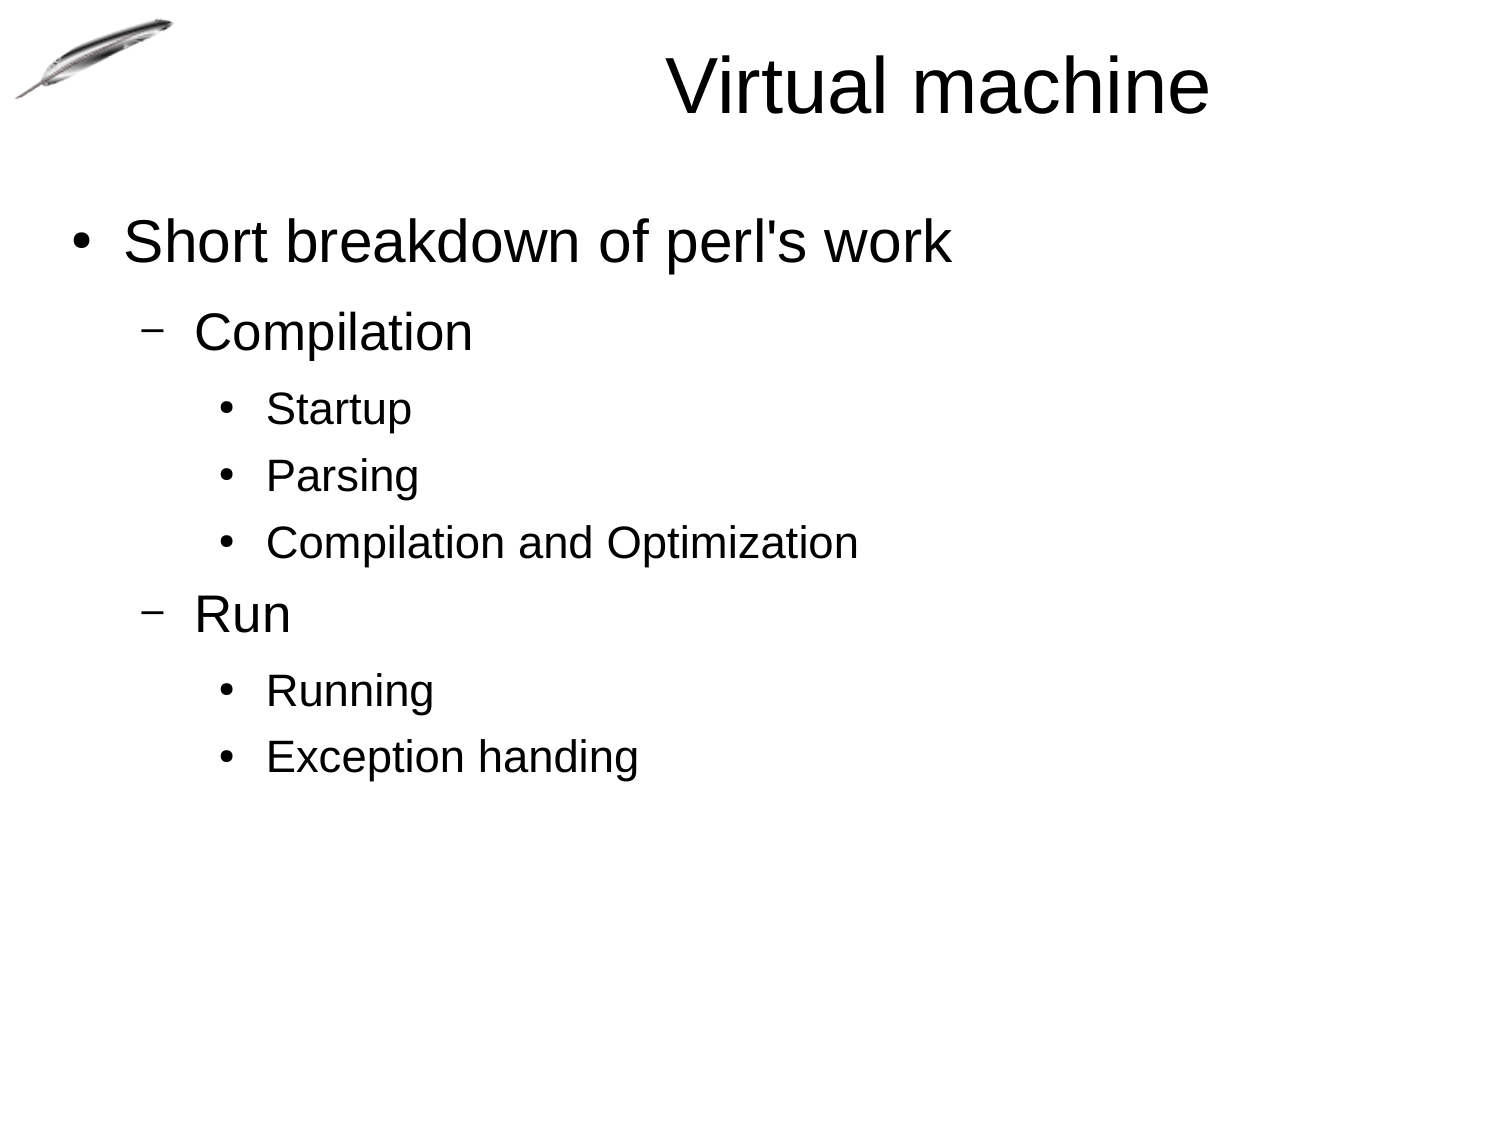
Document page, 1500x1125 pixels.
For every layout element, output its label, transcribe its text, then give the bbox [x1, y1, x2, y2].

picture [11, 17, 179, 101]
title Virtual machine [419, 0, 1459, 176]
list Short breakdown of perl's work Compilation Startup Parsing Compilation and Optimization Run Running Exception handing [53, 207, 1447, 1084]
